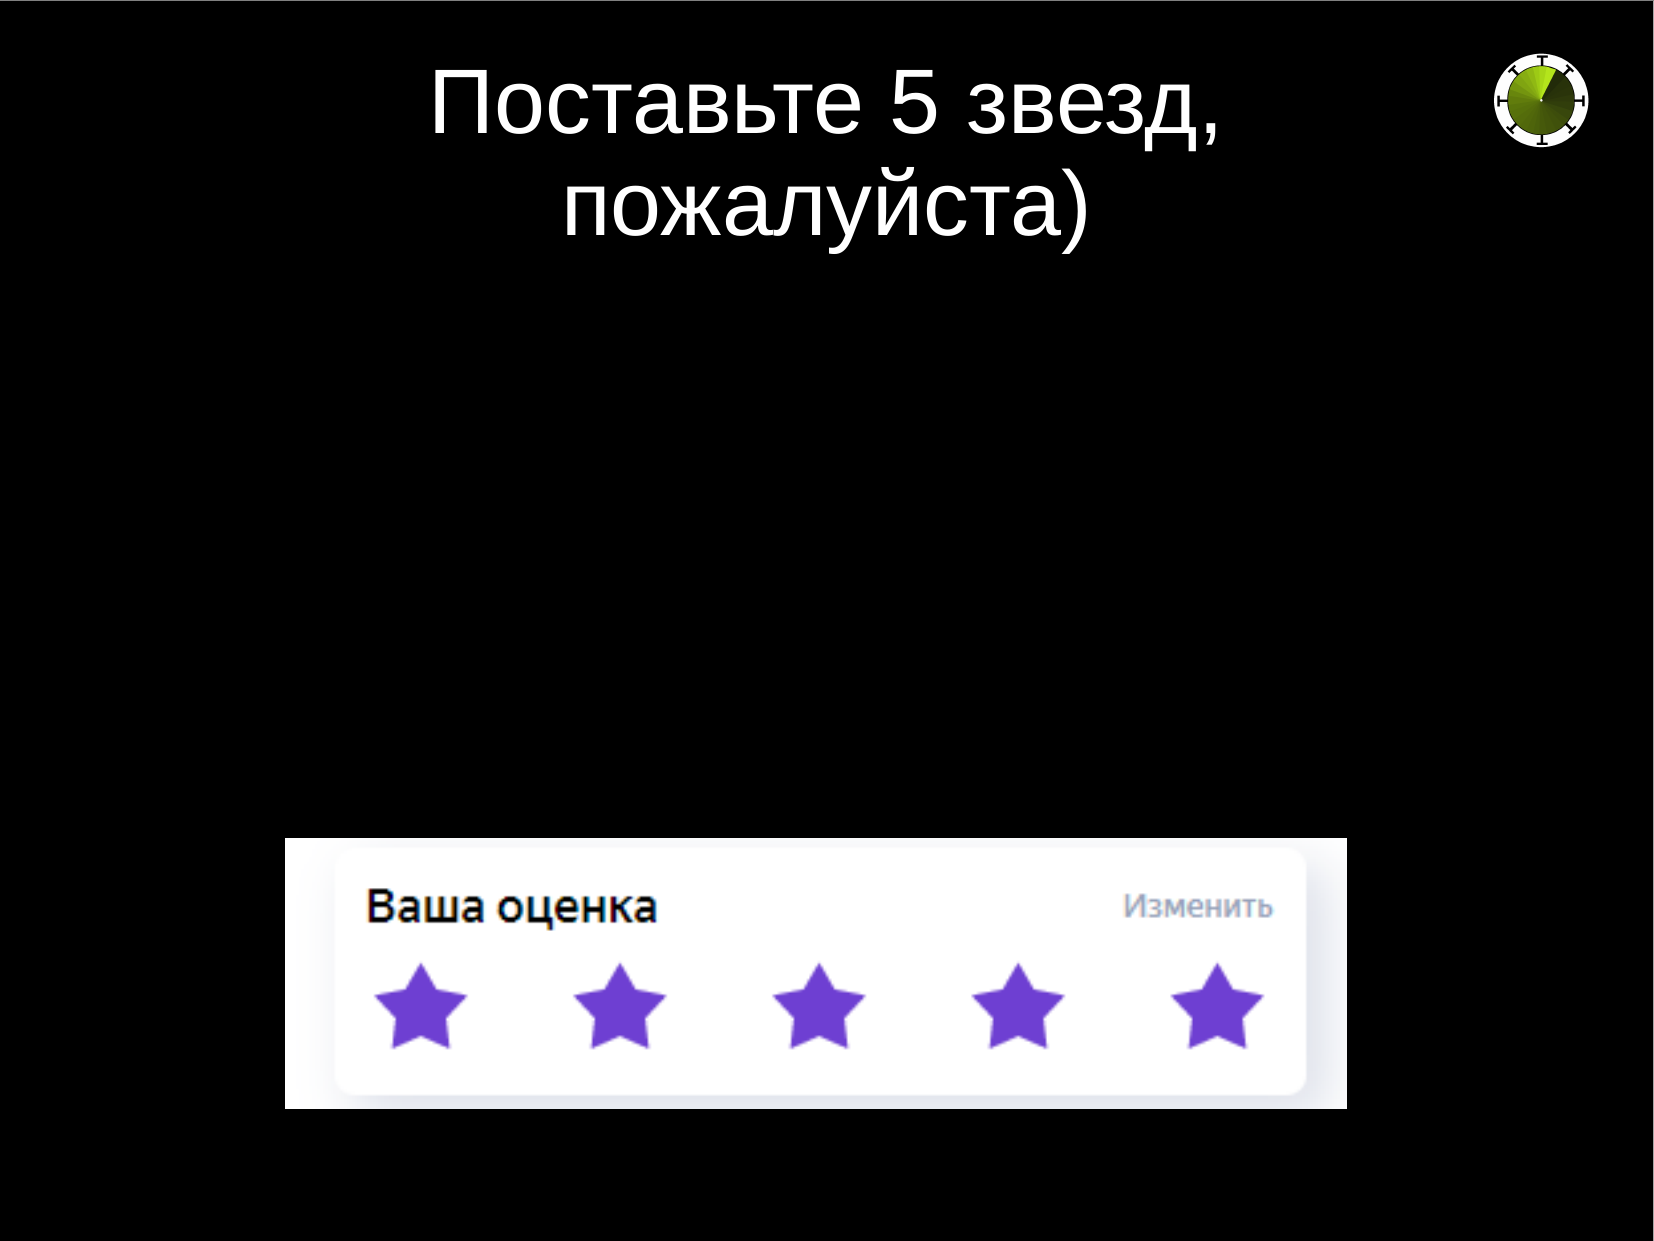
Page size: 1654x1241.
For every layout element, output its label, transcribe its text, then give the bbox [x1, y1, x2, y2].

picture [285, 838, 1347, 1109]
text_box [0, 0, 1654, 1241]
picture [1487, 47, 1595, 154]
title Поставьте 5 звезд, пожалуйста) [82, 49, 1571, 257]
